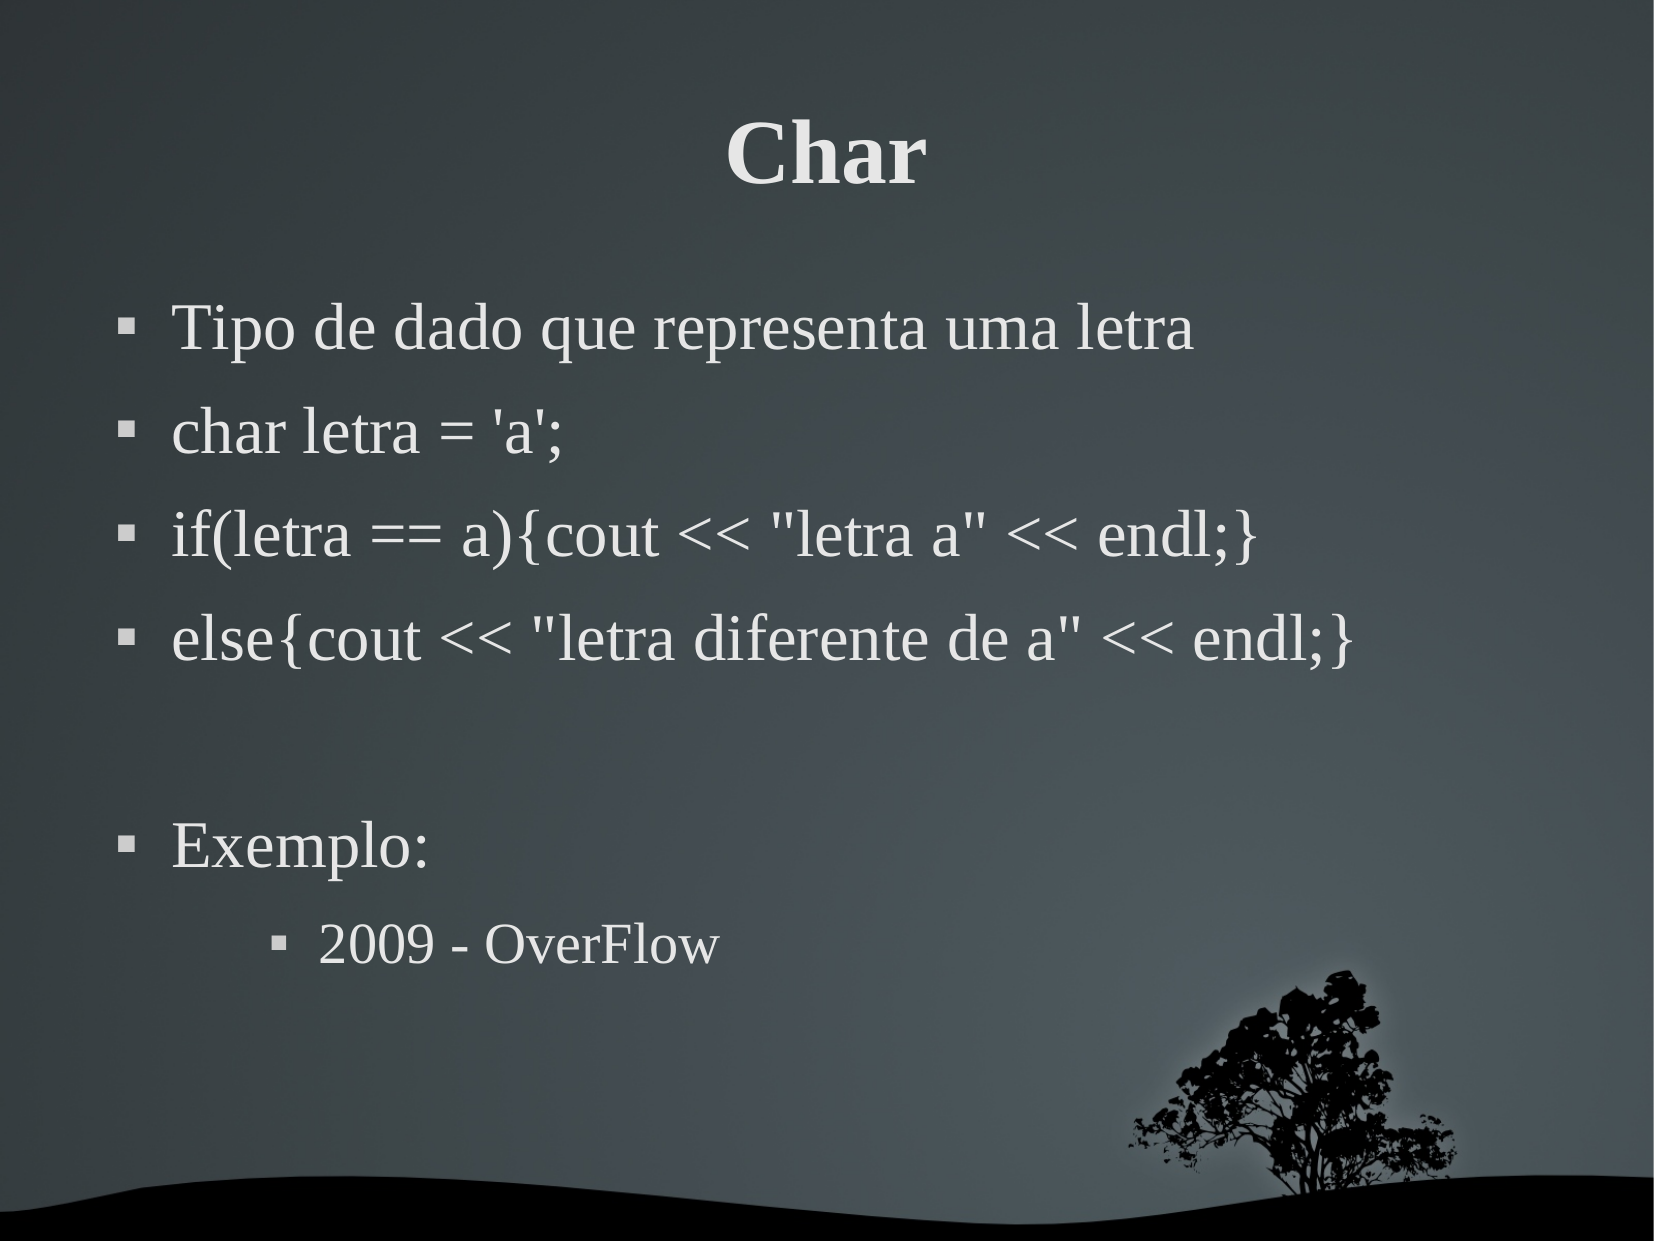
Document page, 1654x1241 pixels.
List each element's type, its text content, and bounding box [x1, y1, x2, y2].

list Tipo de dado que representa uma letra char letra = 'a'; if(letra == a){cout << "letra a" << endl;} else{cout << "letra diferente de a" << endl;} Exemplo: 2009 - OverFlow [82, 290, 1571, 1094]
picture [0, 0, 1654, 1241]
title Char [82, 56, 1571, 250]
